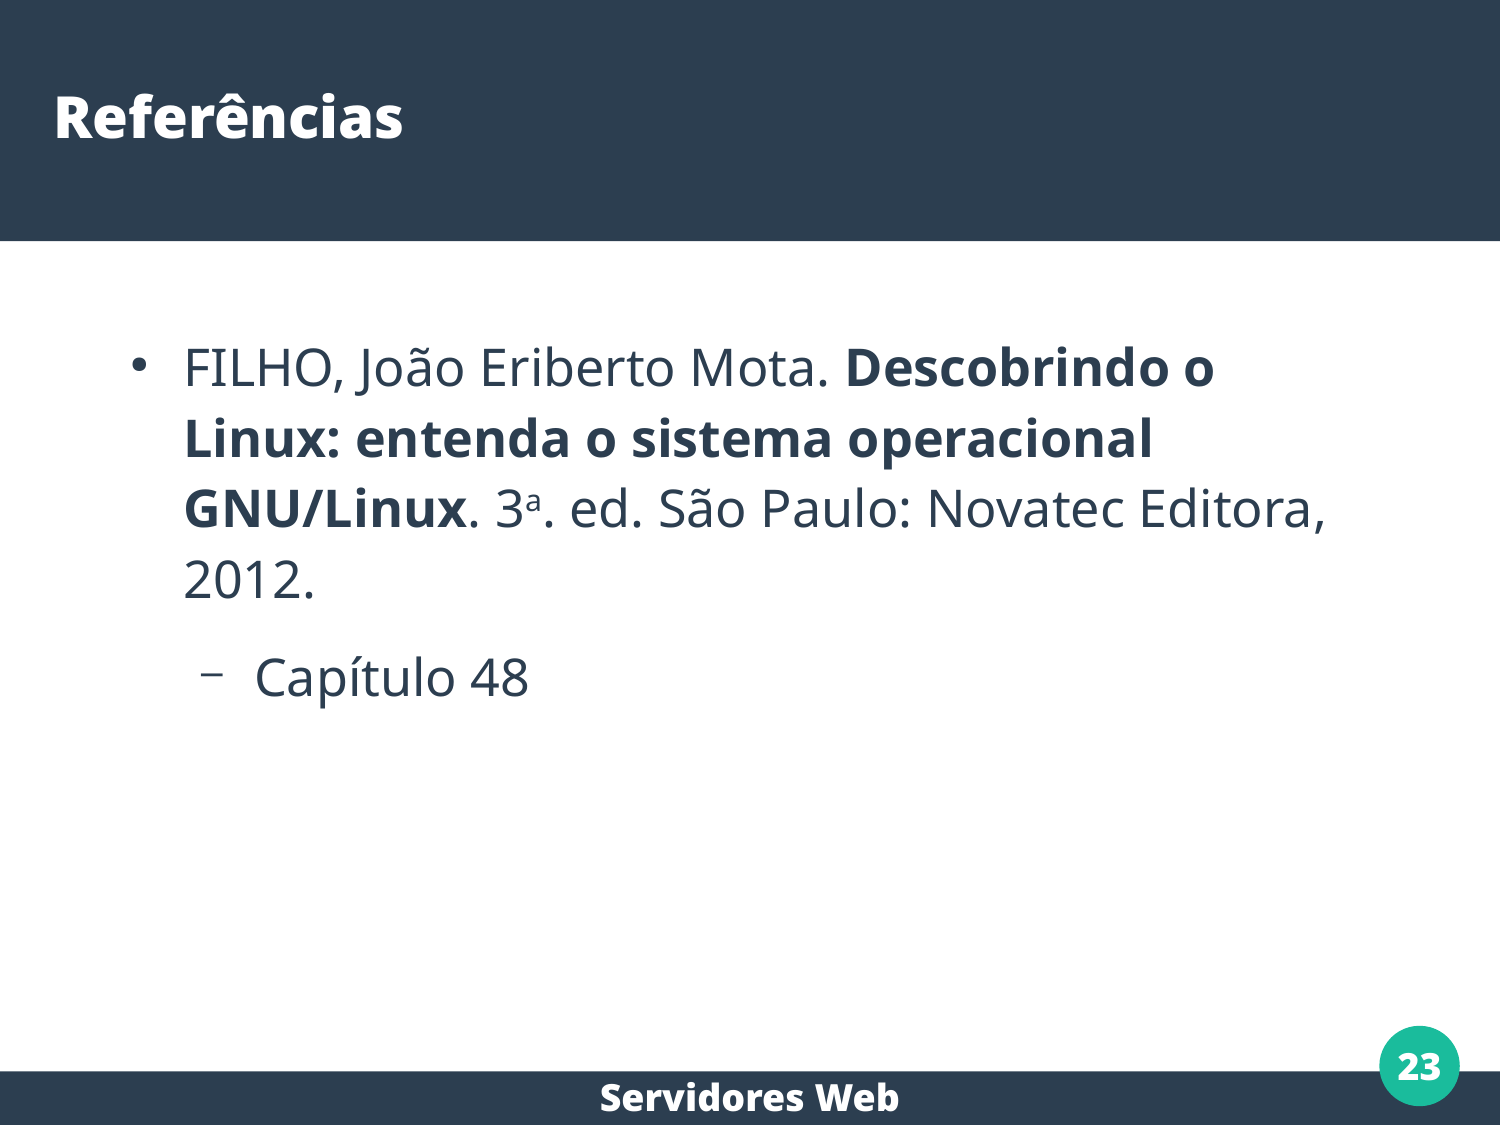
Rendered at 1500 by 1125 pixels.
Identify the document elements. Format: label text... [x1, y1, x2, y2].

title Referências [53, 44, 1447, 188]
list FILHO, João Eriberto Mota. Descobrindo o Linux: entenda o sistema operacional GNU/Linux. 3a. ed. São Paulo: Novatec Editora, 2012. Capítulo 48 [112, 330, 1388, 984]
